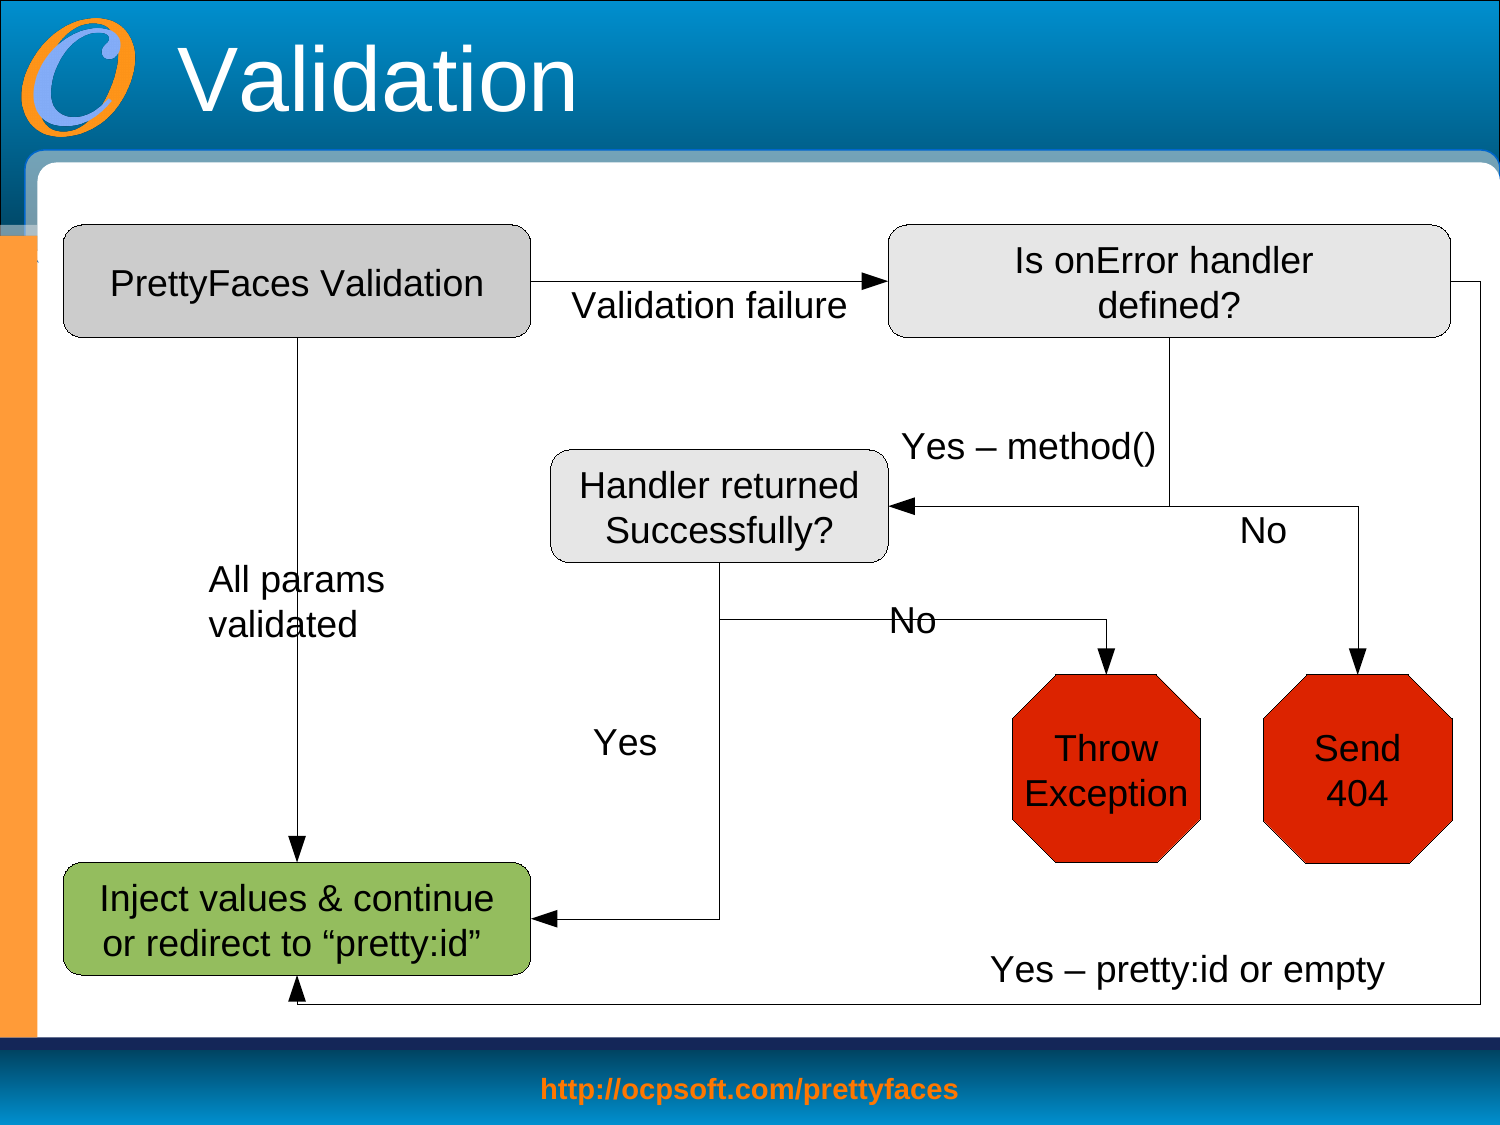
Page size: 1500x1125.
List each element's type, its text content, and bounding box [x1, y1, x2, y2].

text_box Is onError handler defined? [888, 224, 1451, 338]
text_box Throw Exception [1012, 674, 1201, 863]
title Validation [162, 11, 1463, 138]
text_box Handler returned Successfully? [550, 449, 889, 563]
picture [22, 19, 135, 136]
text_box PrettyFaces Validation [63, 224, 531, 338]
text_box Send 404 [1263, 674, 1453, 864]
text_box Yes – pretty:id or empty [975, 937, 1463, 998]
text_box Inject values & continue or redirect to “pretty:id” [63, 862, 531, 976]
